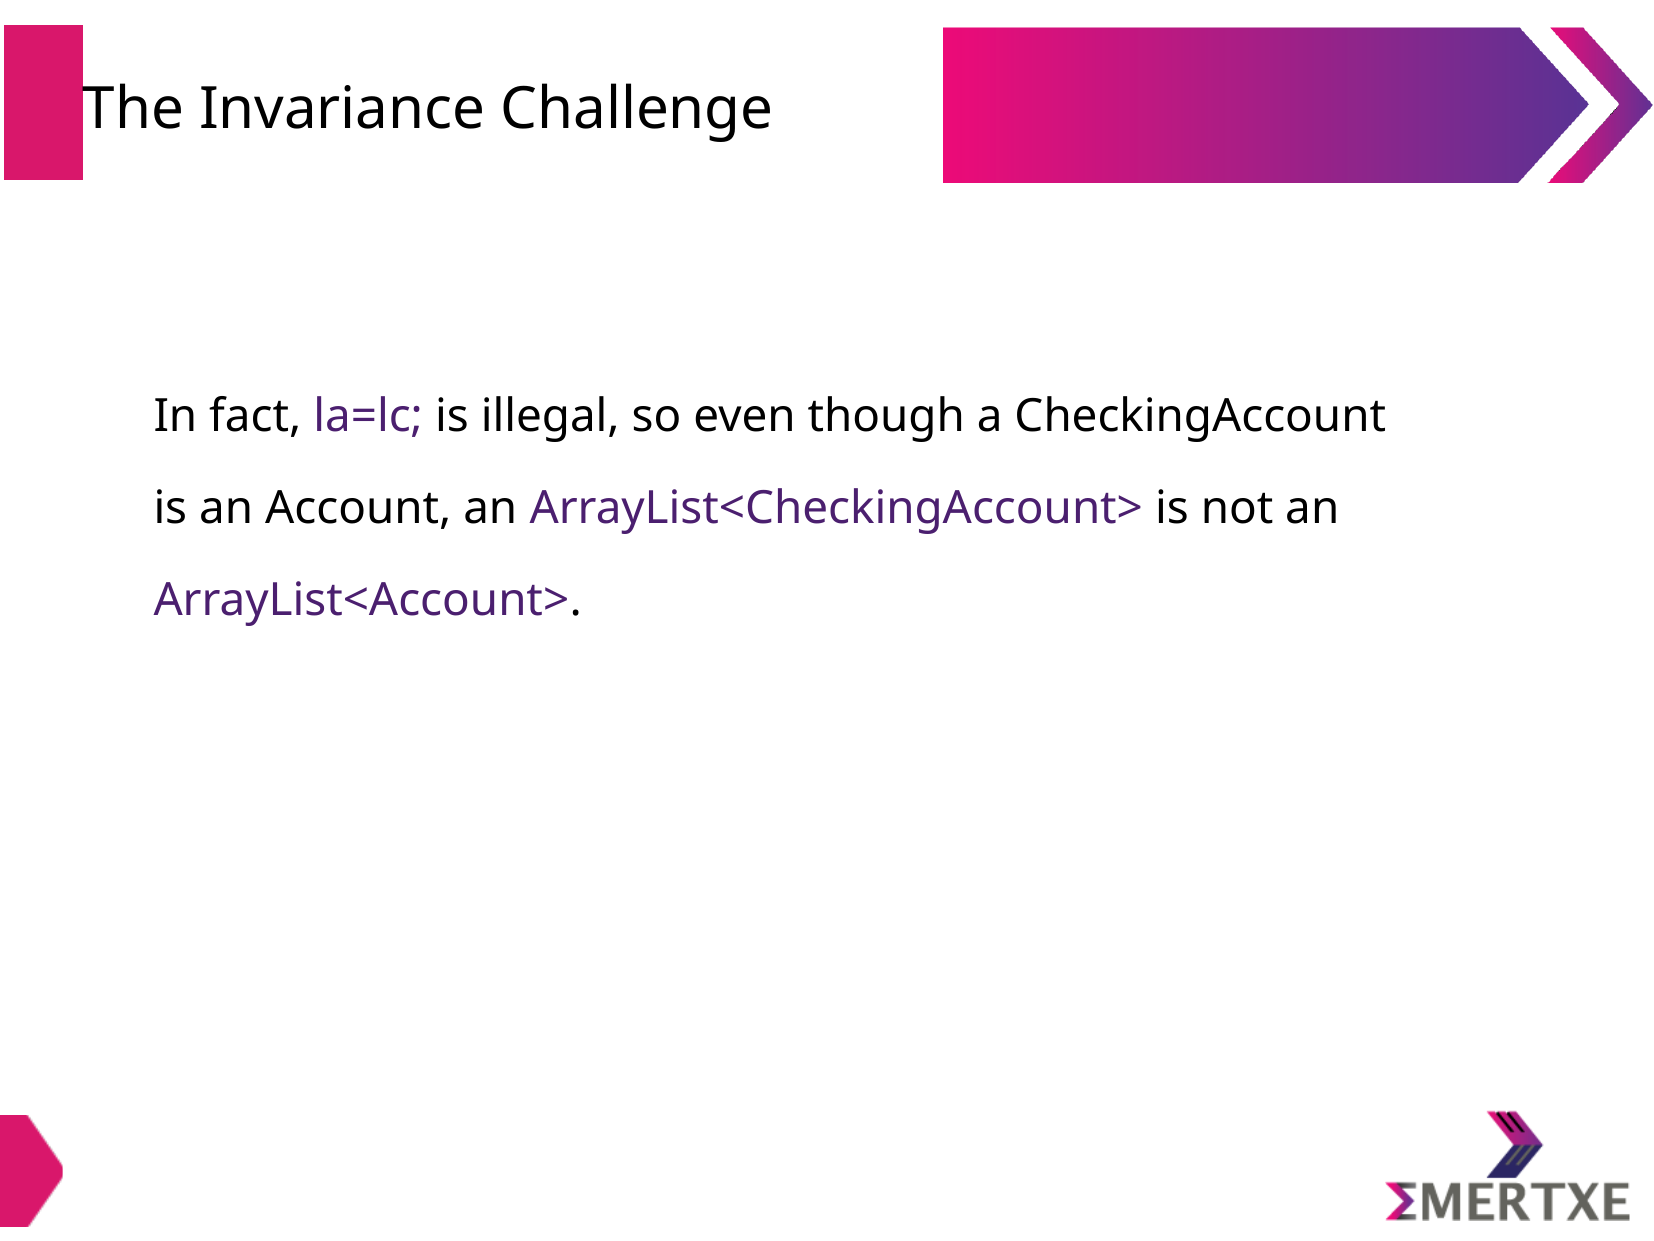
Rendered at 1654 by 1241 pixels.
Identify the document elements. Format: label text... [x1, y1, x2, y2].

picture [1571, 27, 1653, 183]
picture [1385, 1107, 1631, 1221]
list In fact, la=lc; is illegal, so even though a CheckingAccount is an Account, an ArrayList<CheckingAccount> is not an ArrayList<Account>. [82, 290, 1571, 1010]
title The Invariance Challenge [82, 2, 1571, 210]
